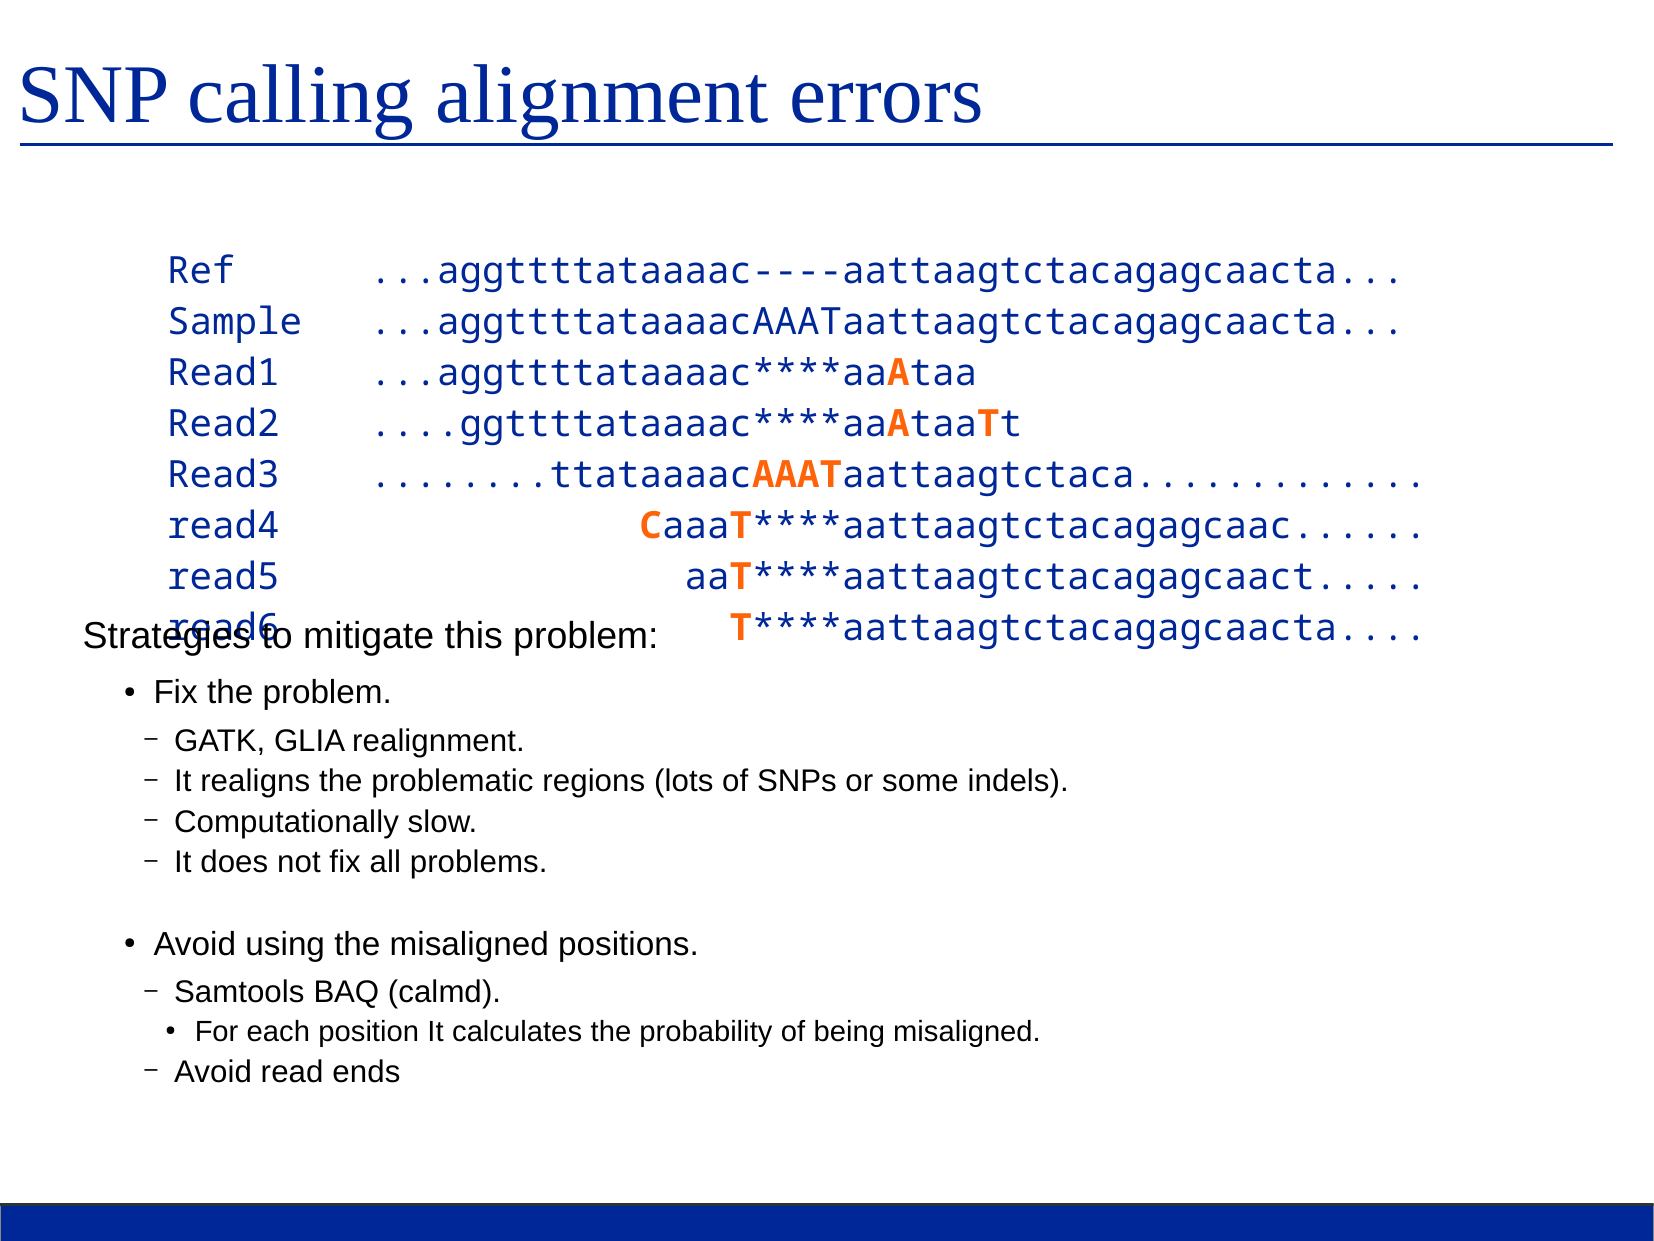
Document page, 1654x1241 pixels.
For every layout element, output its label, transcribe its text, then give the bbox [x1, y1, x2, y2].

text_box [11, 224, 941, 1241]
list Strategies to mitigate this problem: Fix the problem. GATK, GLIA realignment. It realigns the problematic regions (lots of SNPs or some indels). Computationally slow. It does not fix all problems. Avoid using the misaligned positions. Samtools BAQ (calmd). For each position It calculates the probability of being misaligned. Avoid read ends [82, 614, 1571, 1156]
title SNP calling alignment errors [17, 0, 1589, 198]
text_box Ref ...aggttttataaaac----aattaagtctacagagcaacta... Sample ...aggttttataaaacAAATaattaagtctacagagcaacta... Read1 ...aggttttataaaac****aaAtaa Read2 ....ggttttataaaac****aaAtaaTt Read3 ........ttataaaacAAATaattaagtctaca............. read4 CaaaT****aattaagtctacagagcaac...... read5 aaT****aattaagtctacagagcaact..... read6 T****aattaagtctacagagcaacta.... [129, 236, 1518, 552]
